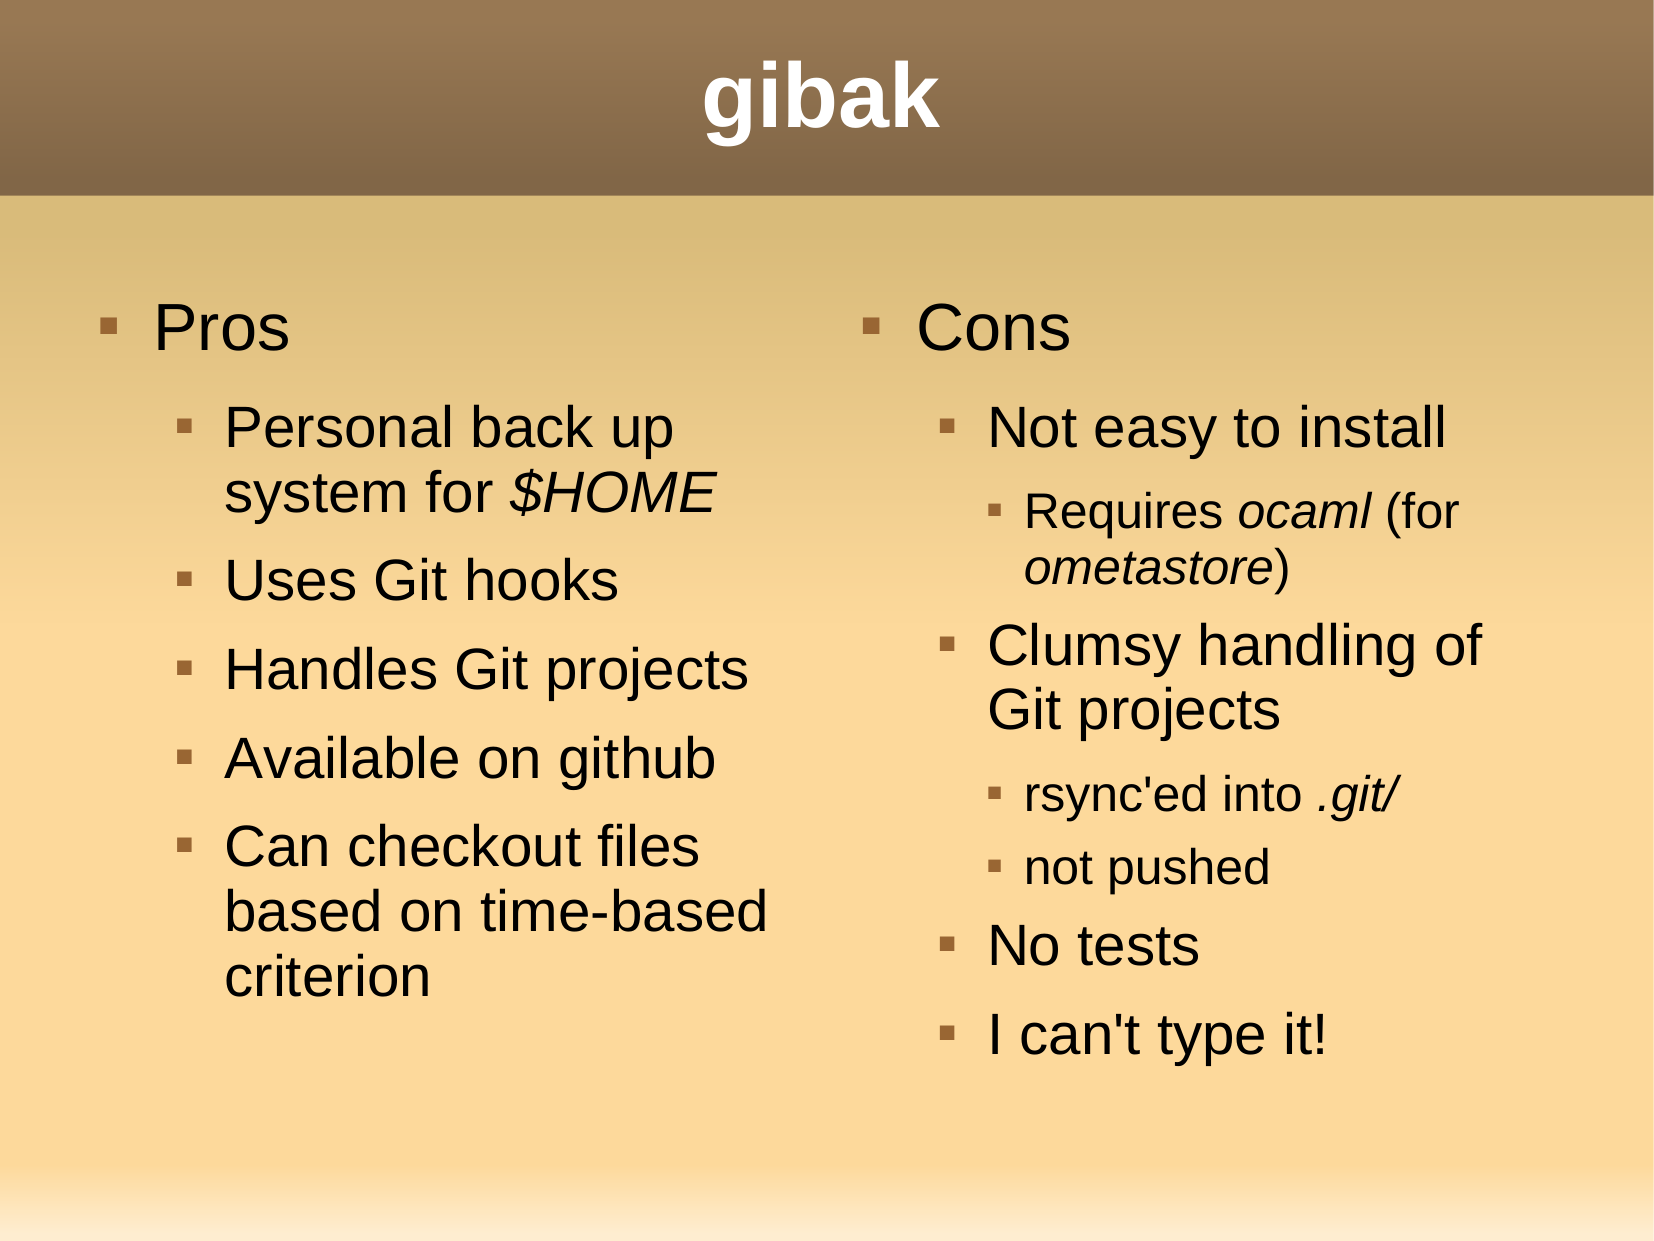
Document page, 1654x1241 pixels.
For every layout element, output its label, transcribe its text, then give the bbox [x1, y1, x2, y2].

title gibak [76, 0, 1565, 193]
picture [0, 0, 1654, 1241]
list Cons Not easy to install Requires ocaml (for ometastore) Clumsy handling of Git projects rsync'ed into .git/ not pushed No tests I can't type it! [845, 290, 1572, 1094]
list Pros Personal back up system for $HOME Uses Git hooks Handles Git projects Available on github Can checkout files based on time-based criterion [82, 290, 809, 1094]
